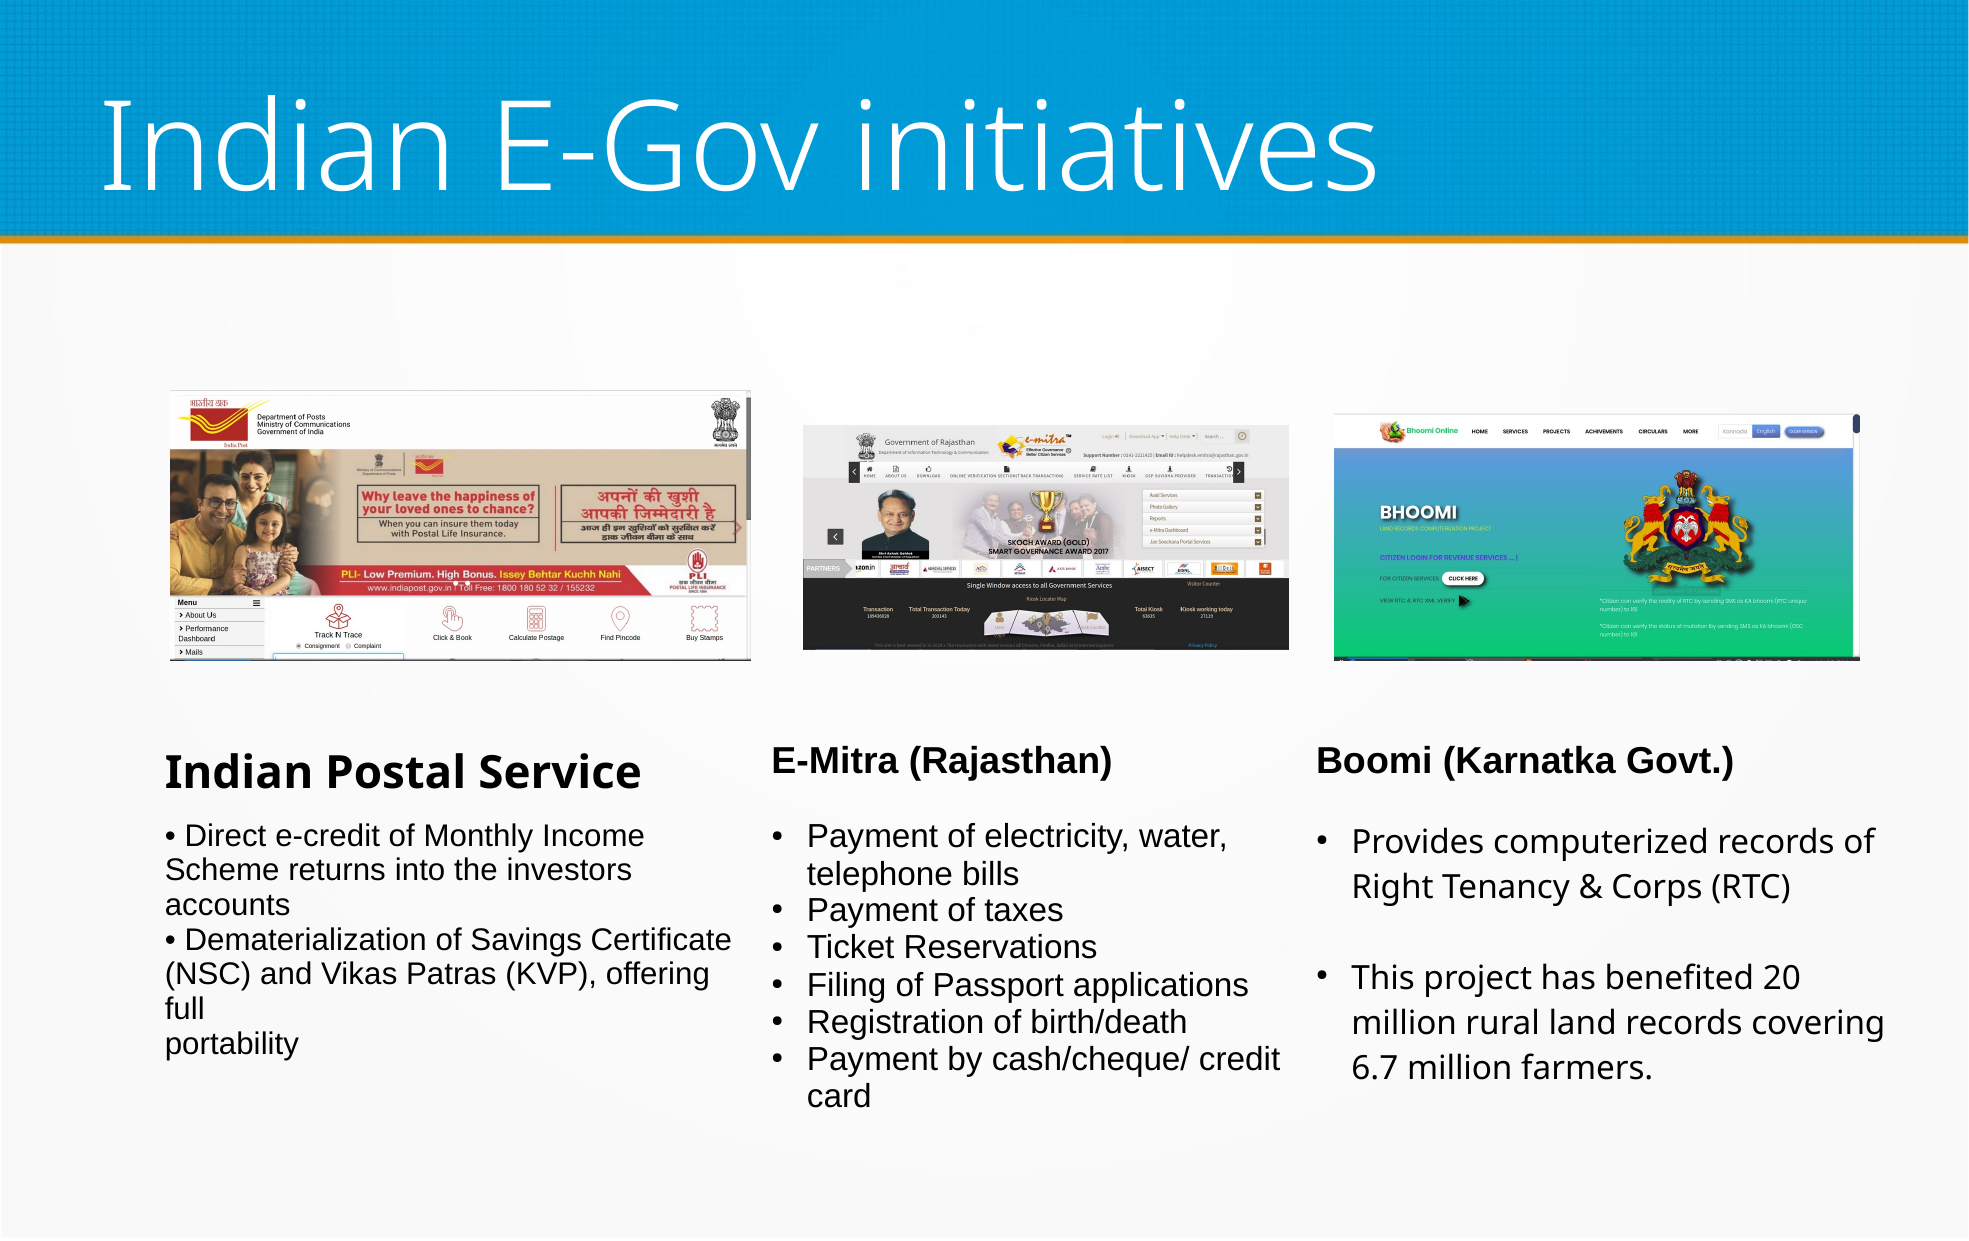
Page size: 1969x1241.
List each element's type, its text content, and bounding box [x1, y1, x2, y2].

table_cell Payment of electricity, water, telephone bills Payment of taxes Ticket Reservations Filing of Passport applications Registration of birth/death Payment by cash/cheque/ credit card [757, 810, 1301, 1205]
table_cell • Direct e-credit of Monthly Income Scheme returns into the investors accounts • Dematerialization of Savings Certificate (NSC) and Vikas Patras (KVP), offering full portability [150, 810, 757, 1205]
table_header E-Mitra (Rajasthan) [757, 732, 1301, 810]
table_cell Provides computerized records of Right Tenancy & Corps (RTC) This project has benefited 20 million rural land records covering 6.7 million farmers. [1301, 810, 1925, 1205]
table_header Boomi (Karnatka Govt.) [1301, 732, 1925, 810]
table_header Indian Postal Service [150, 732, 757, 810]
title Indian E-Gov initiatives [98, 19, 1870, 227]
picture [0, 233, 1969, 1241]
